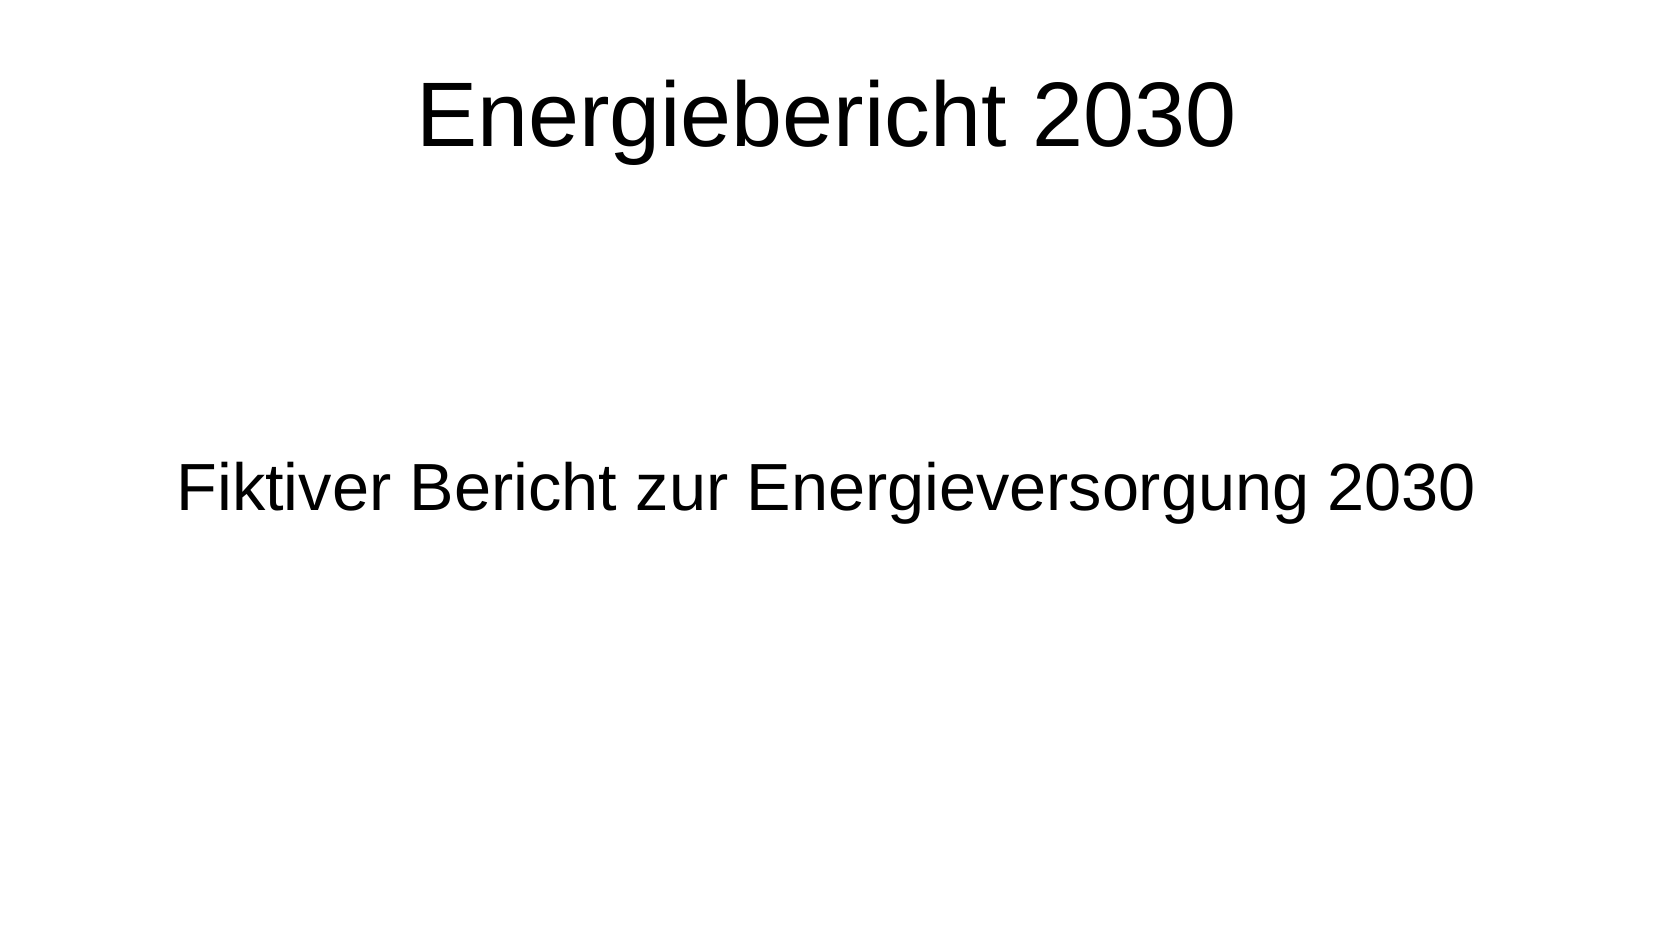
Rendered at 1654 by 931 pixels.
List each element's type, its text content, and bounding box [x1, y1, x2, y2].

title Energiebericht 2030 [82, 37, 1571, 193]
subtitle Fiktiver Bericht zur Energieversorgung 2030 [82, 217, 1571, 758]
